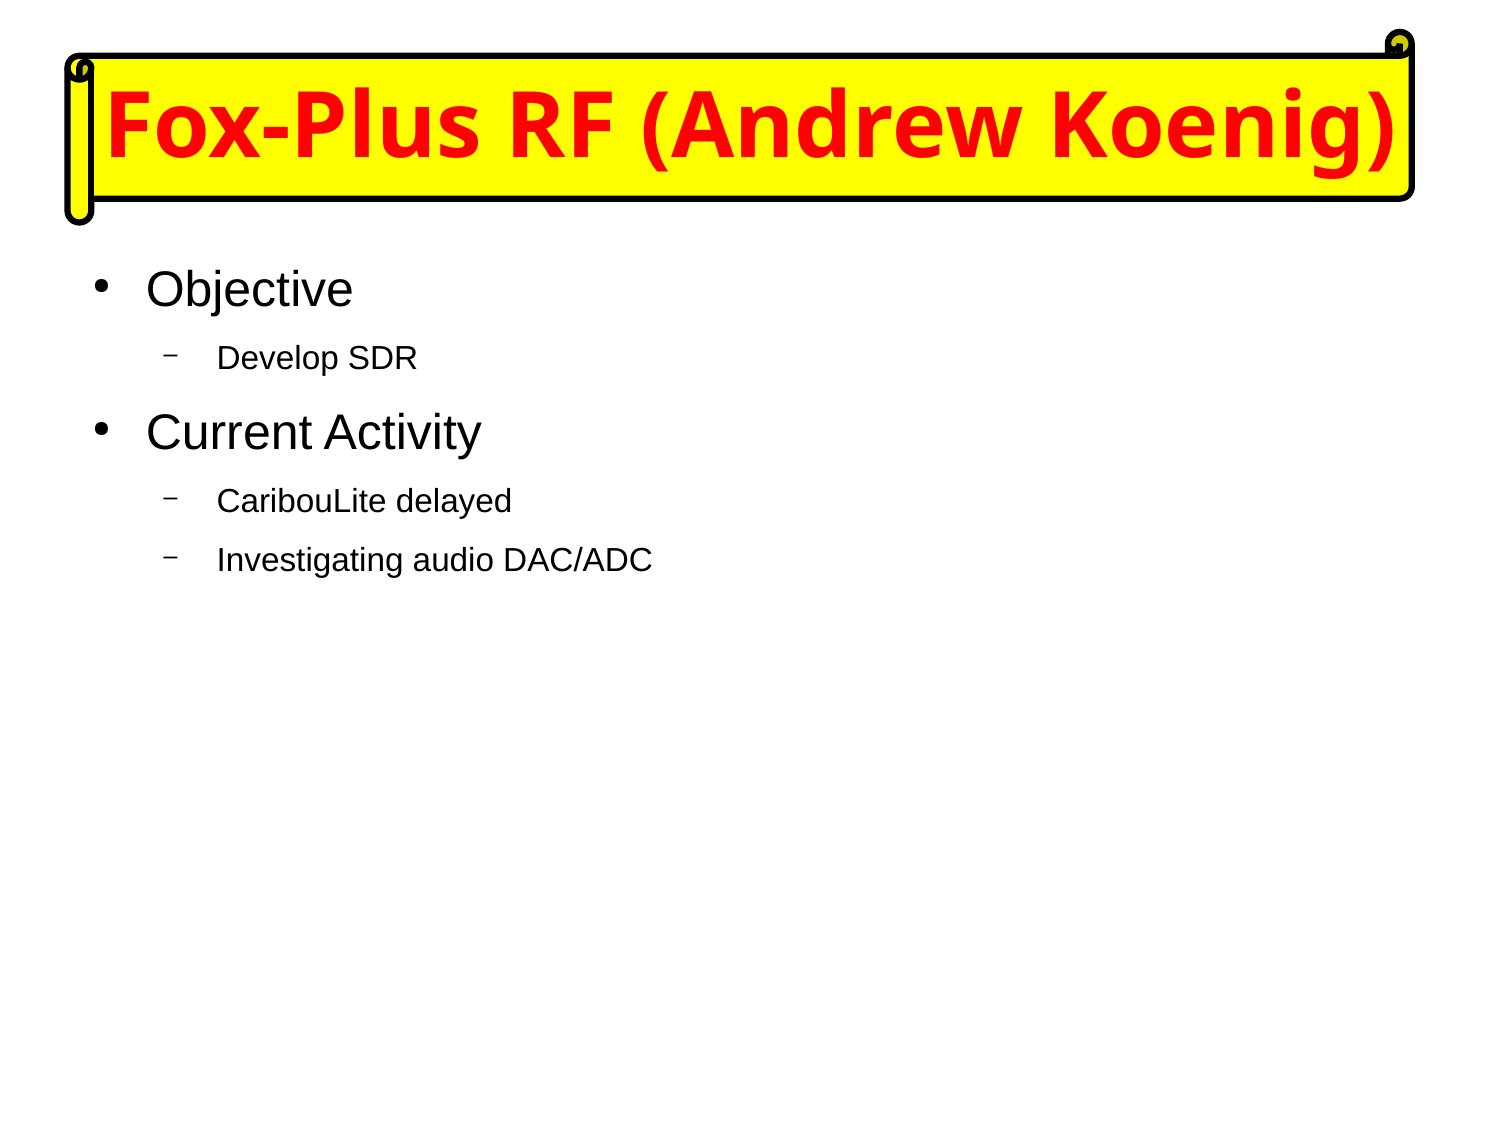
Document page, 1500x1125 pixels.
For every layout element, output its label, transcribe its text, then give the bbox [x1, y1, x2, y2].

text_box Fox-Plus RF (Andrew Koenig) [0, 58, 1500, 184]
list Objective Develop SDR Current Activity CaribouLite delayed Investigating audio DAC/ADC [75, 263, 1425, 916]
text_box [72, 31, 1412, 58]
text_box [67, 184, 1412, 223]
